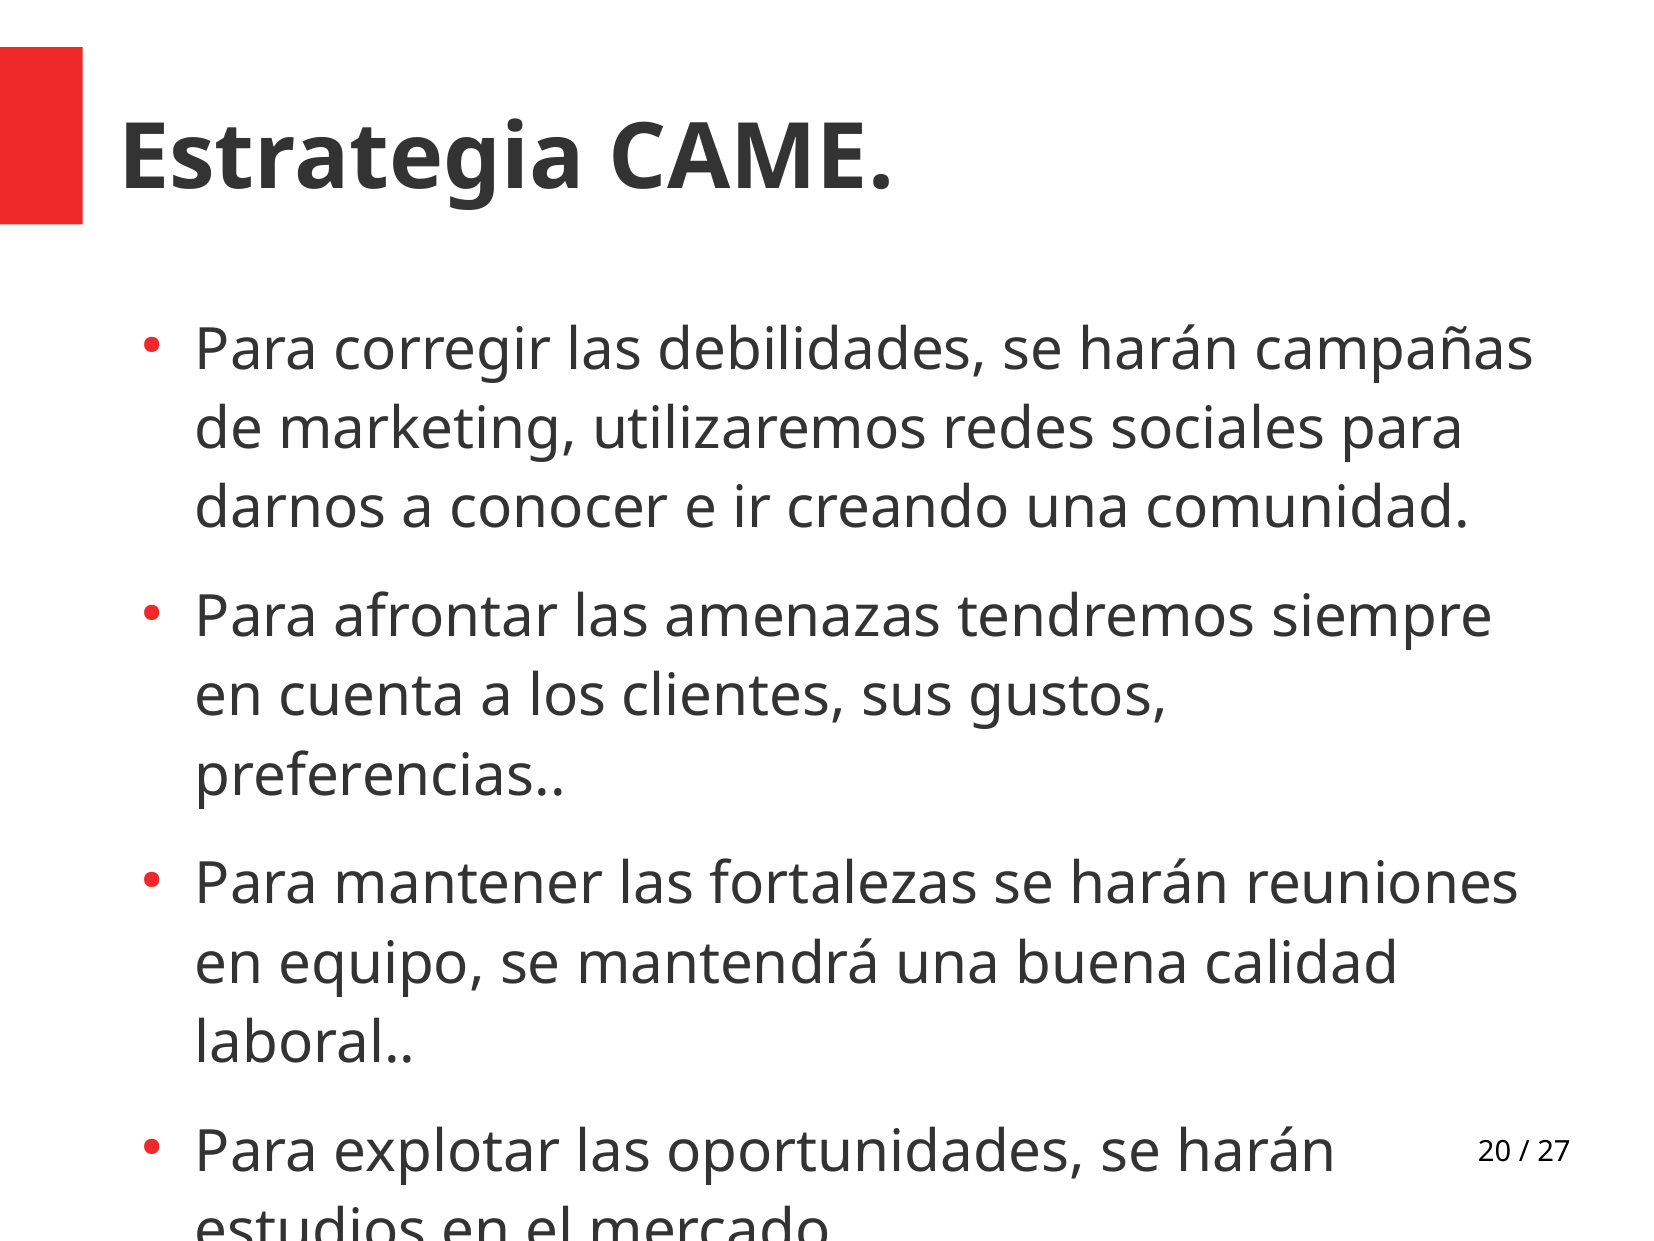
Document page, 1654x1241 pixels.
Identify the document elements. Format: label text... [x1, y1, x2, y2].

list Para corregir las debilidades, se harán campañas de marketing, utilizaremos redes sociales para darnos a conocer e ir creando una comunidad. Para afrontar las amenazas tendremos siempre en cuenta a los clientes, sus gustos, preferencias.. Para mantener las fortalezas se harán reuniones en equipo, se mantendrá una buena calidad laboral.. Para explotar las oportunidades, se harán estudios en el mercado. [123, 307, 1542, 1027]
title Estrategia CAME. [118, 49, 1571, 257]
